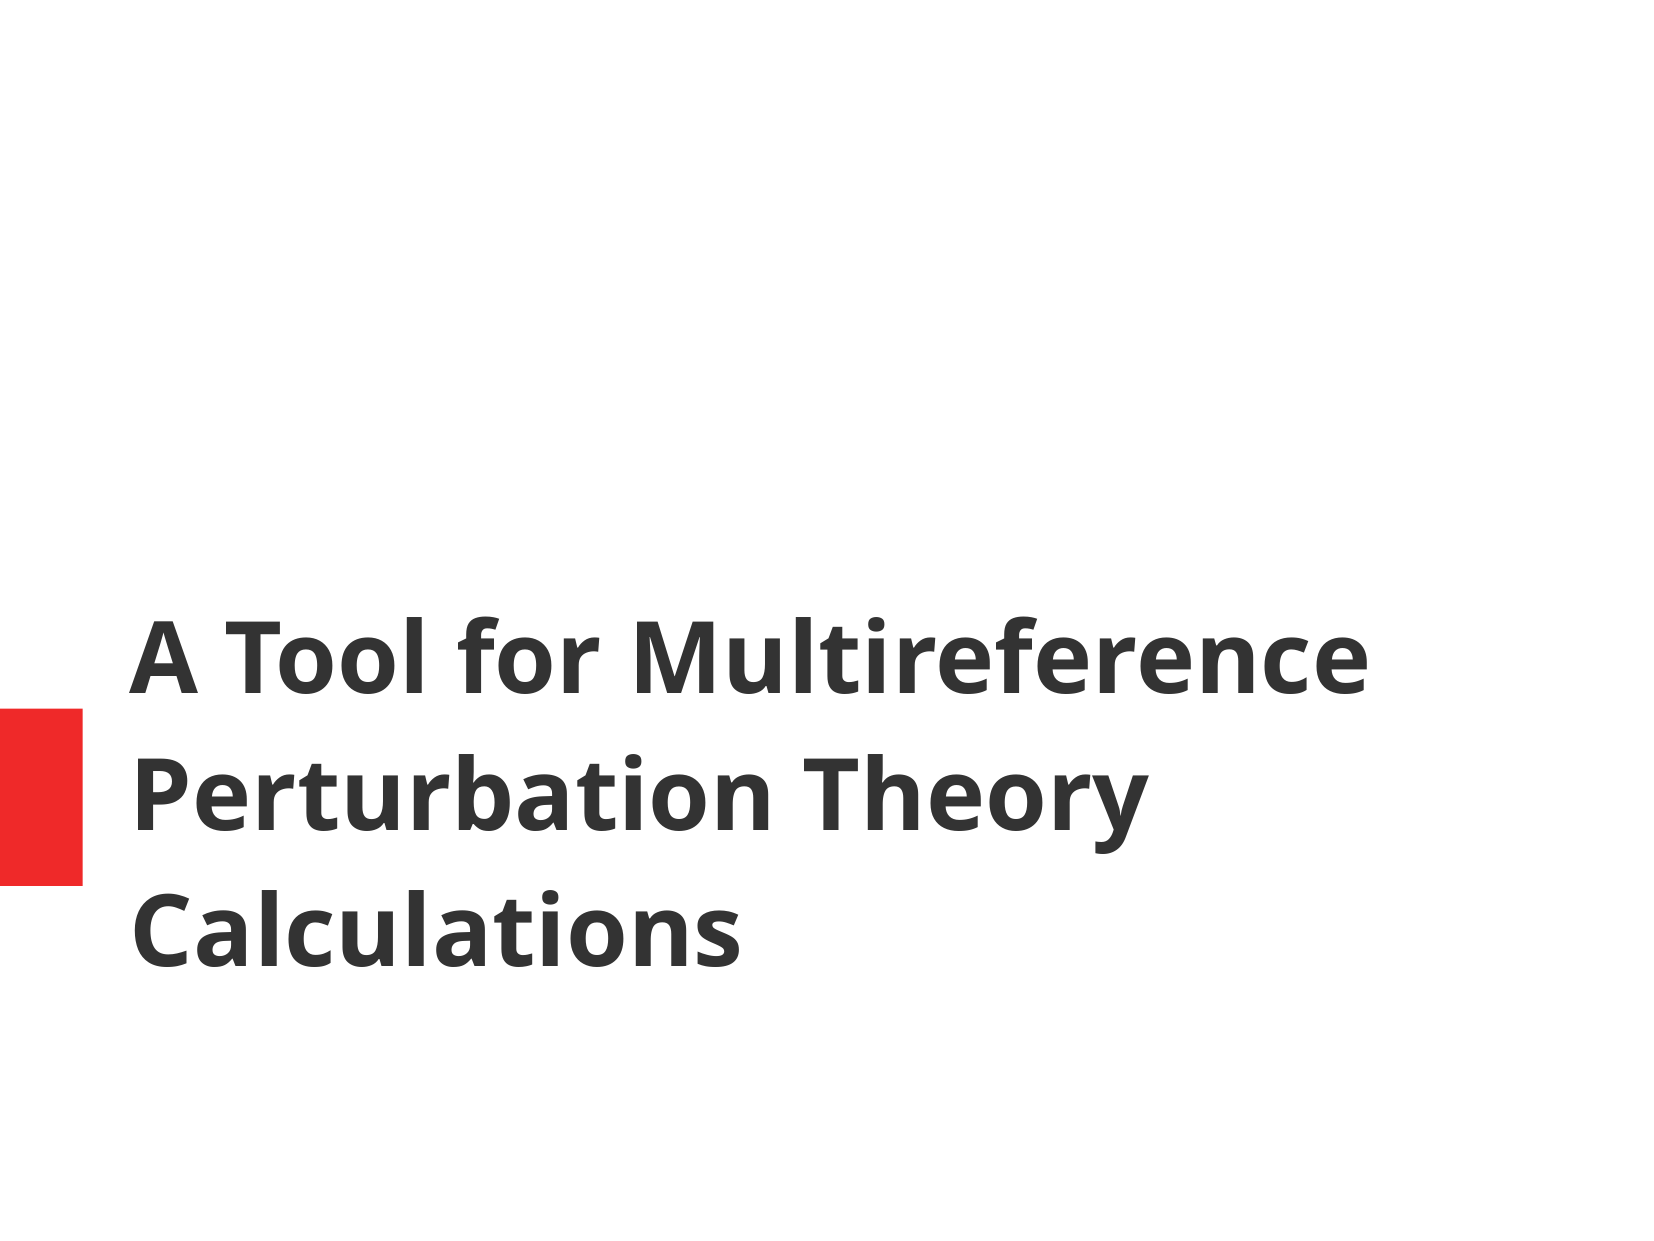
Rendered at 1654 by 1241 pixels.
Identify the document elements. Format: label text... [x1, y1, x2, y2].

title A Tool for Multireference Perturbation Theory Calculations [129, 616, 1536, 966]
